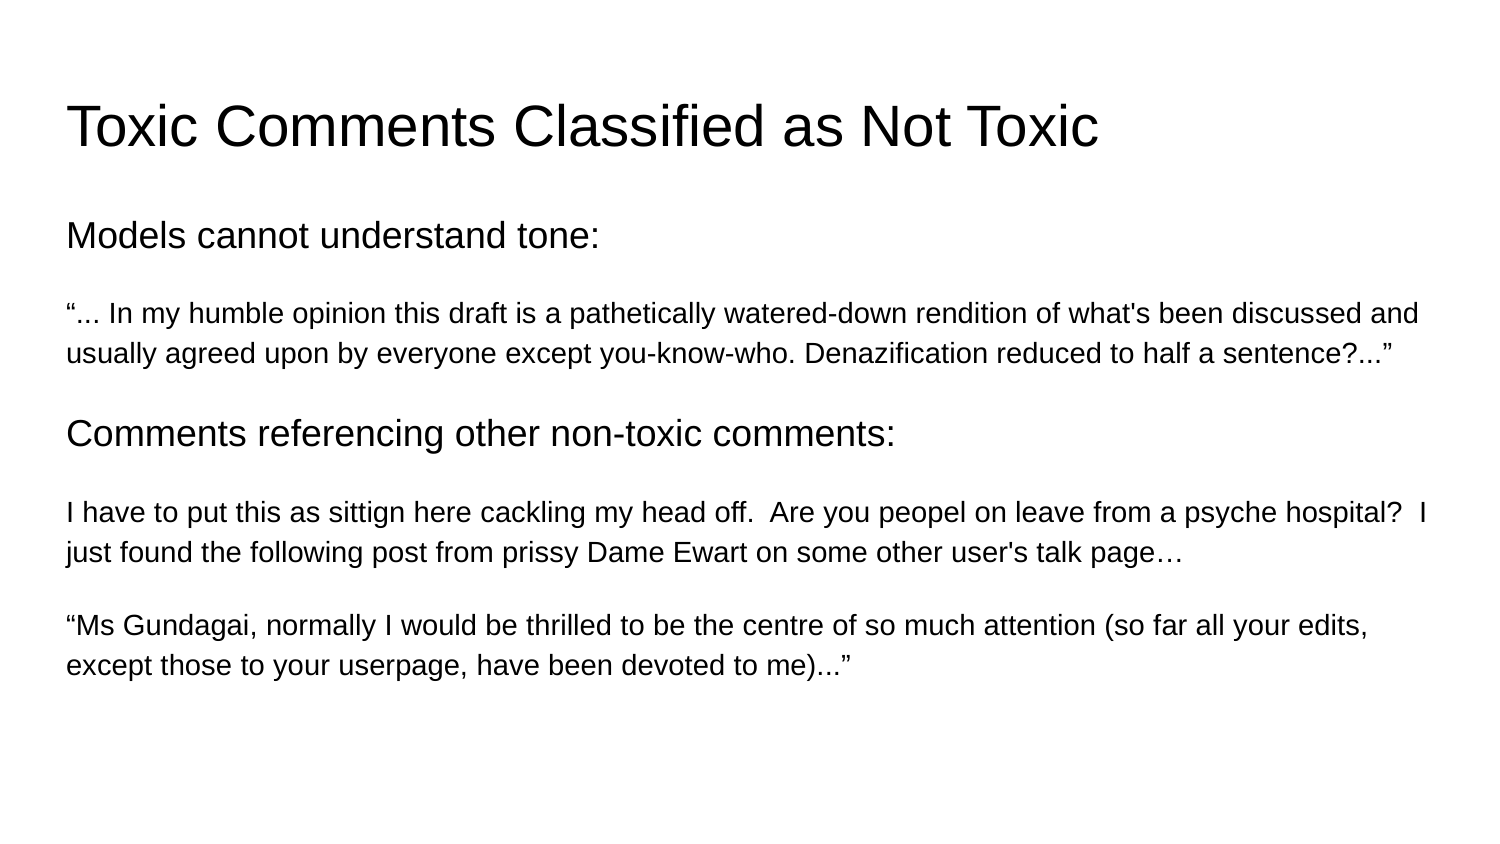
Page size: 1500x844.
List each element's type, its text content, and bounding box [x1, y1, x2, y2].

title Toxic Comments Classified as Not Toxic [51, 72, 1449, 167]
list Models cannot understand tone: “... In my humble opinion this draft is a pathetically watered-down rendition of what's been discussed and usually agreed upon by everyone except you-know-who. Denazification reduced to half a sentence?...” Comments referencing other non-toxic comments: I have to put this as sittign here cackling my head off. Are you peopel on leave from a psyche hospital? I just found the following post from prissy Dame Ewart on some other user's talk page… “Ms Gundagai, normally I would be thrilled to be the centre of so much attention (so far all your edits, except those to your userpage, have been devoted to me)...” [51, 189, 1449, 750]
